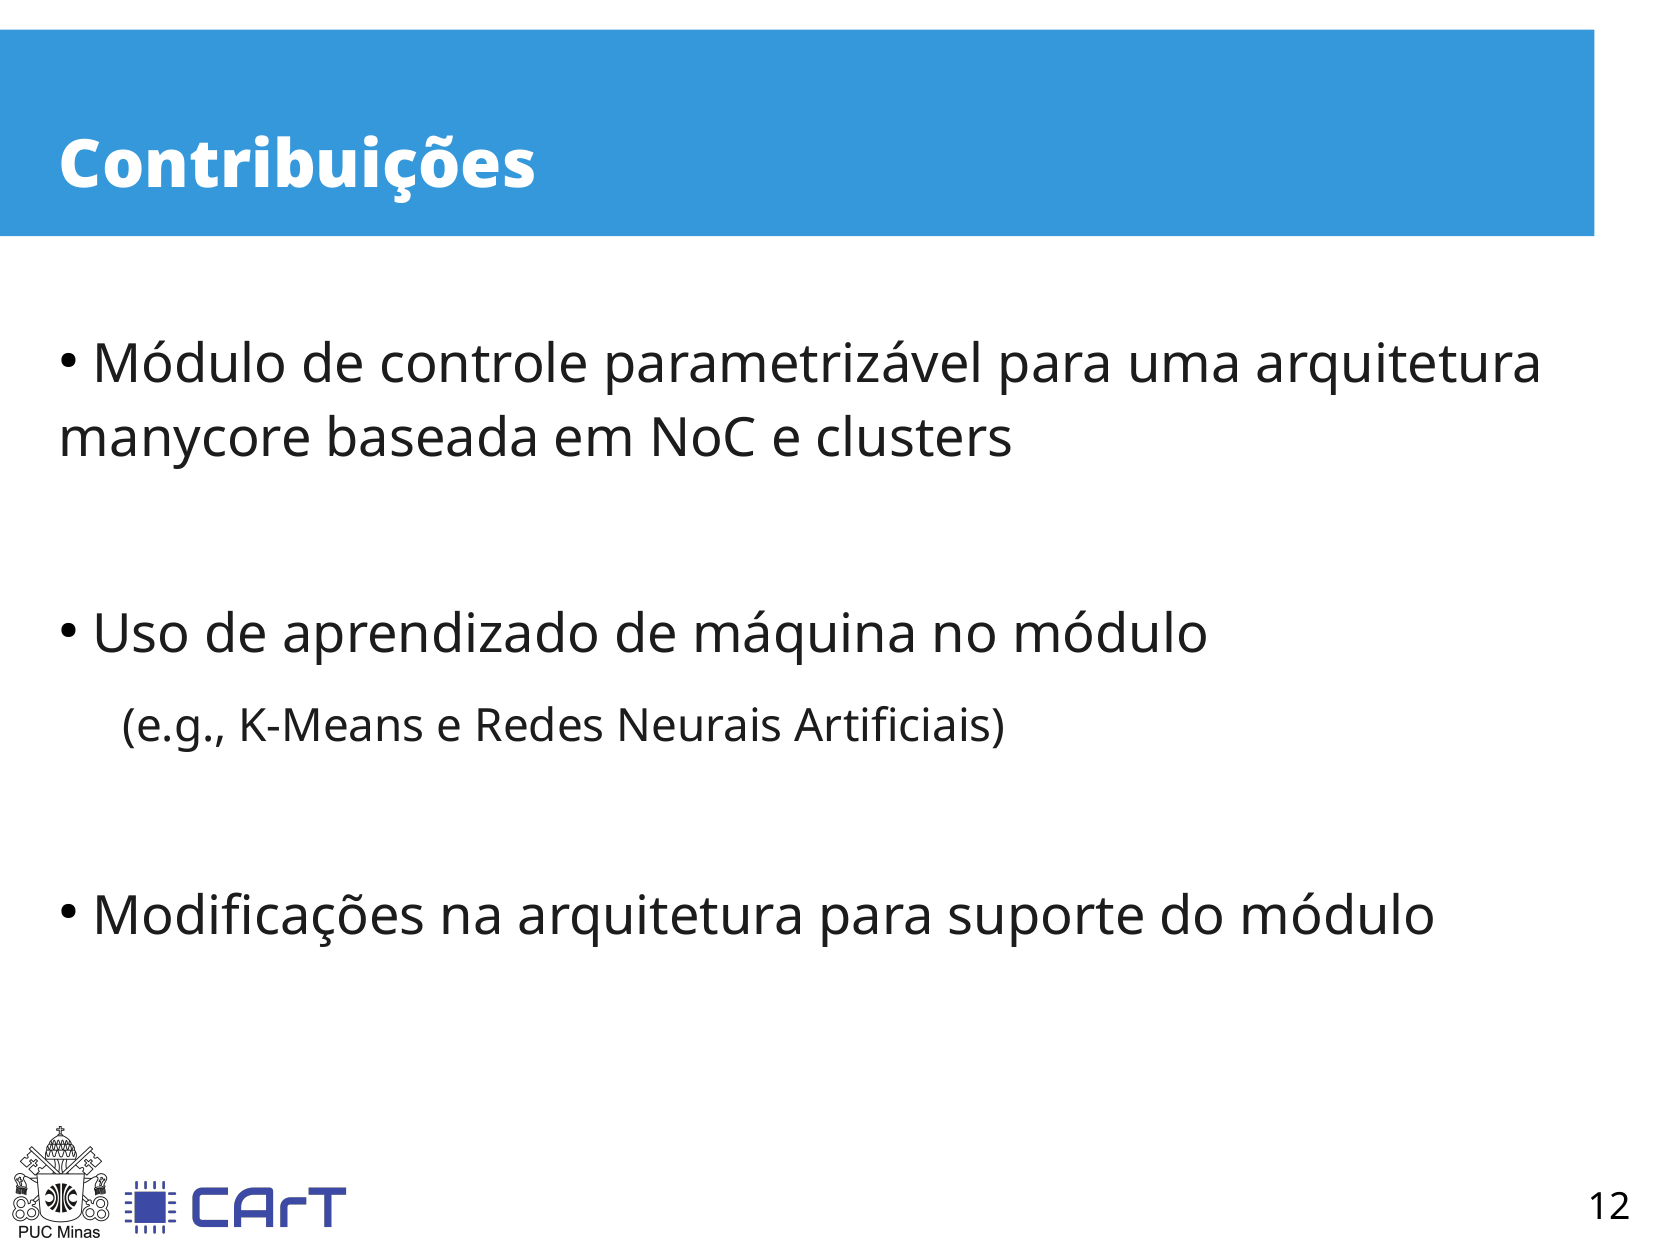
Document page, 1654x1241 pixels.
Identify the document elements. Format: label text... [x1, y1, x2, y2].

picture [0, 1126, 119, 1241]
picture [124, 1181, 347, 1235]
list Módulo de controle parametrizável para uma arquitetura manycore baseada em NoC e clusters Uso de aprendizado de máquina no módulo (e.g., K-Means e Redes Neurais Artificiais) Modificações na arquitetura para suporte do módulo [59, 324, 1565, 1093]
title Contribuições [59, 59, 1595, 207]
